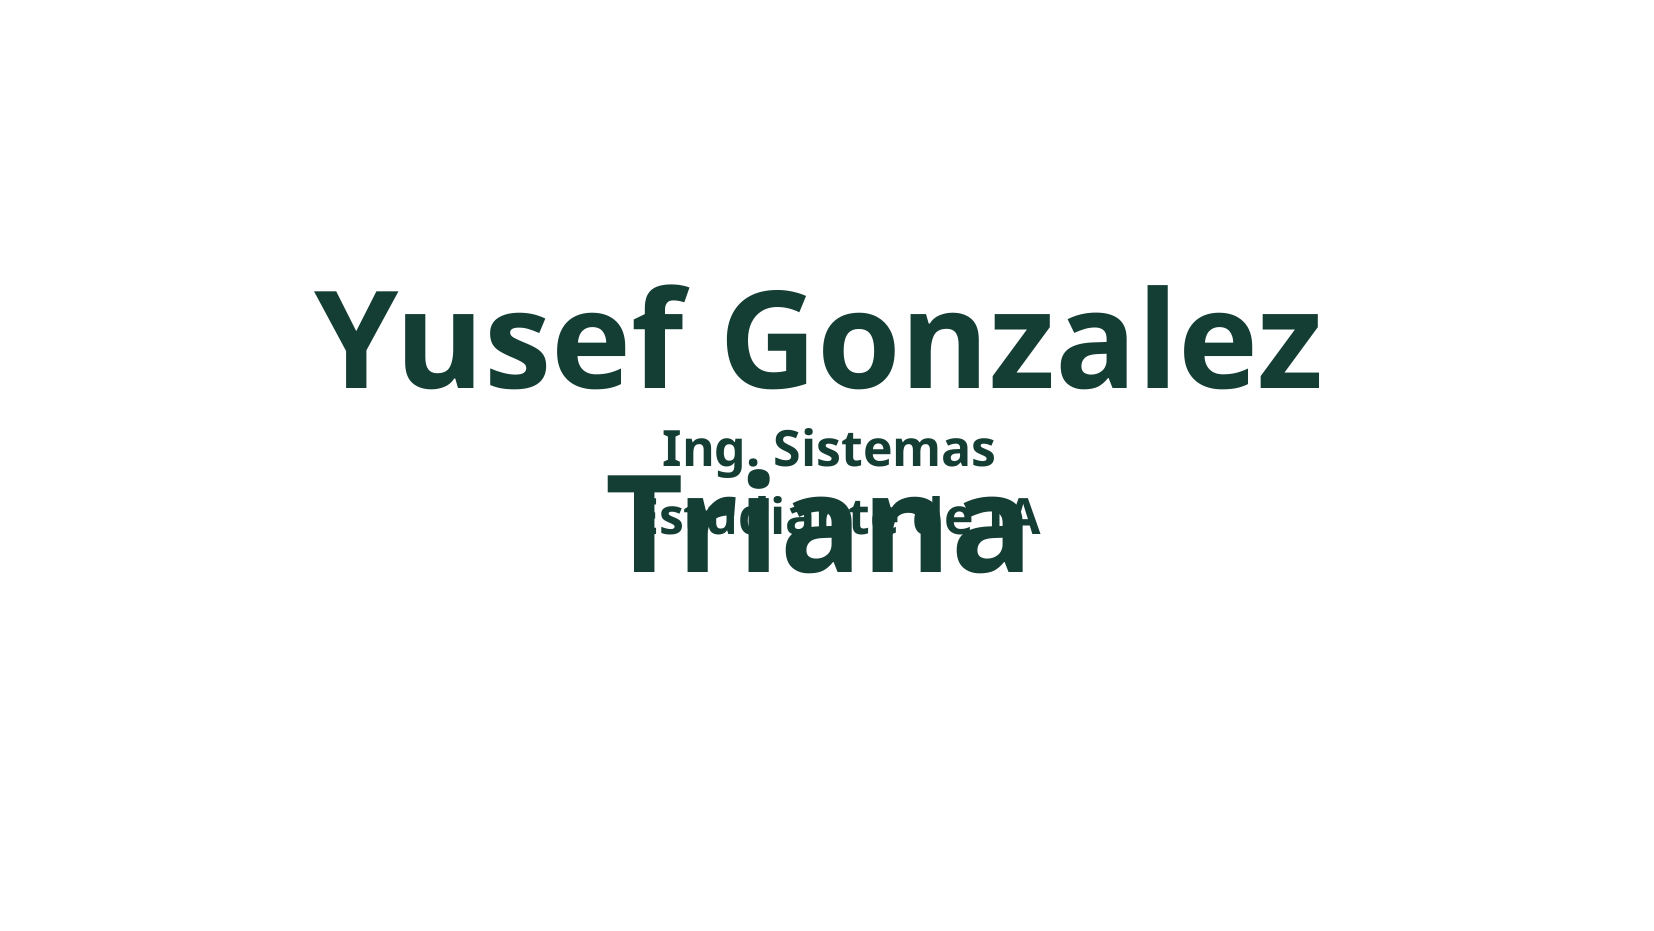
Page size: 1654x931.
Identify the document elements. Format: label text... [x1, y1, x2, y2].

text_box Yusef Gonzalez Triana [103, 236, 1536, 405]
text_box Ing. Sistemas Estudiante de IA [59, 405, 1614, 739]
